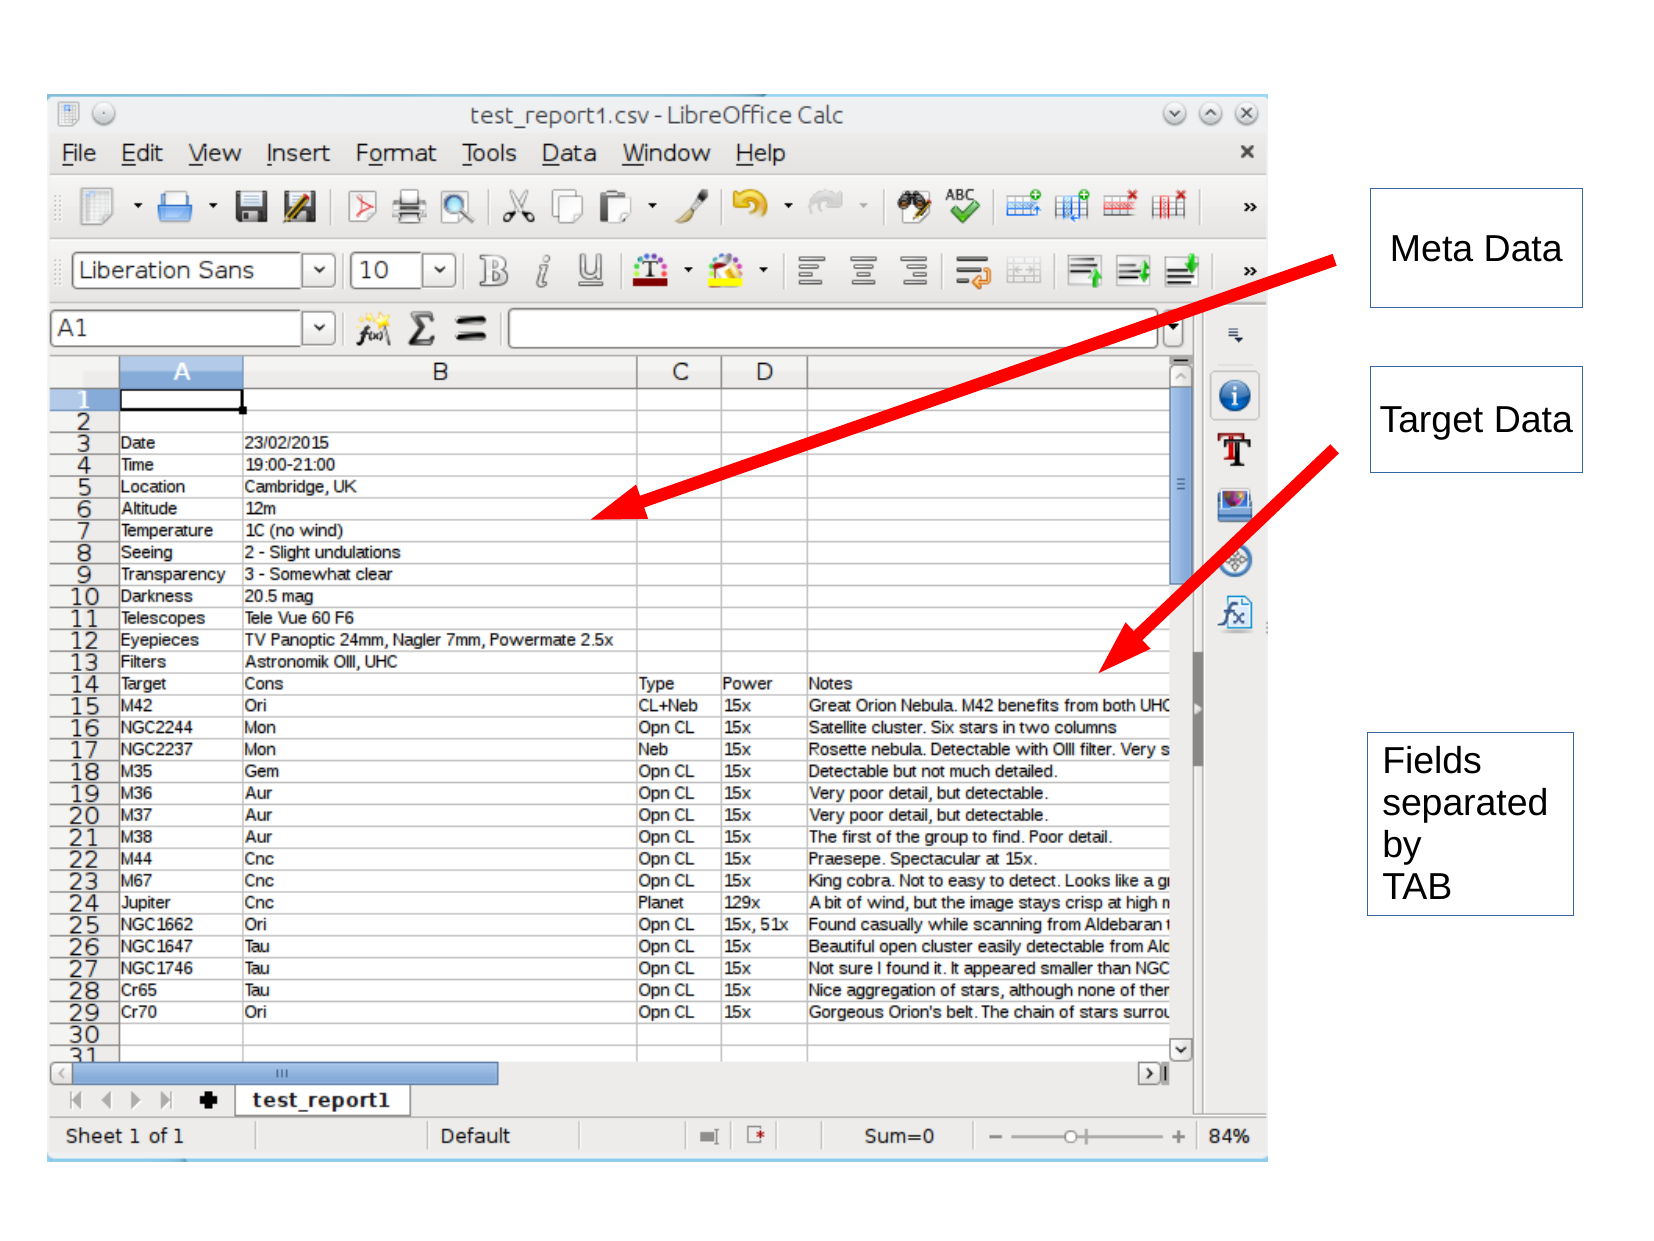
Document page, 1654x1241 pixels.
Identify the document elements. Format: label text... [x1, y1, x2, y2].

text_box Fields separated by TAB [1367, 732, 1574, 916]
text_box Meta Data [1370, 188, 1583, 308]
text_box Target Data [1370, 366, 1583, 473]
picture [47, 94, 1268, 1162]
